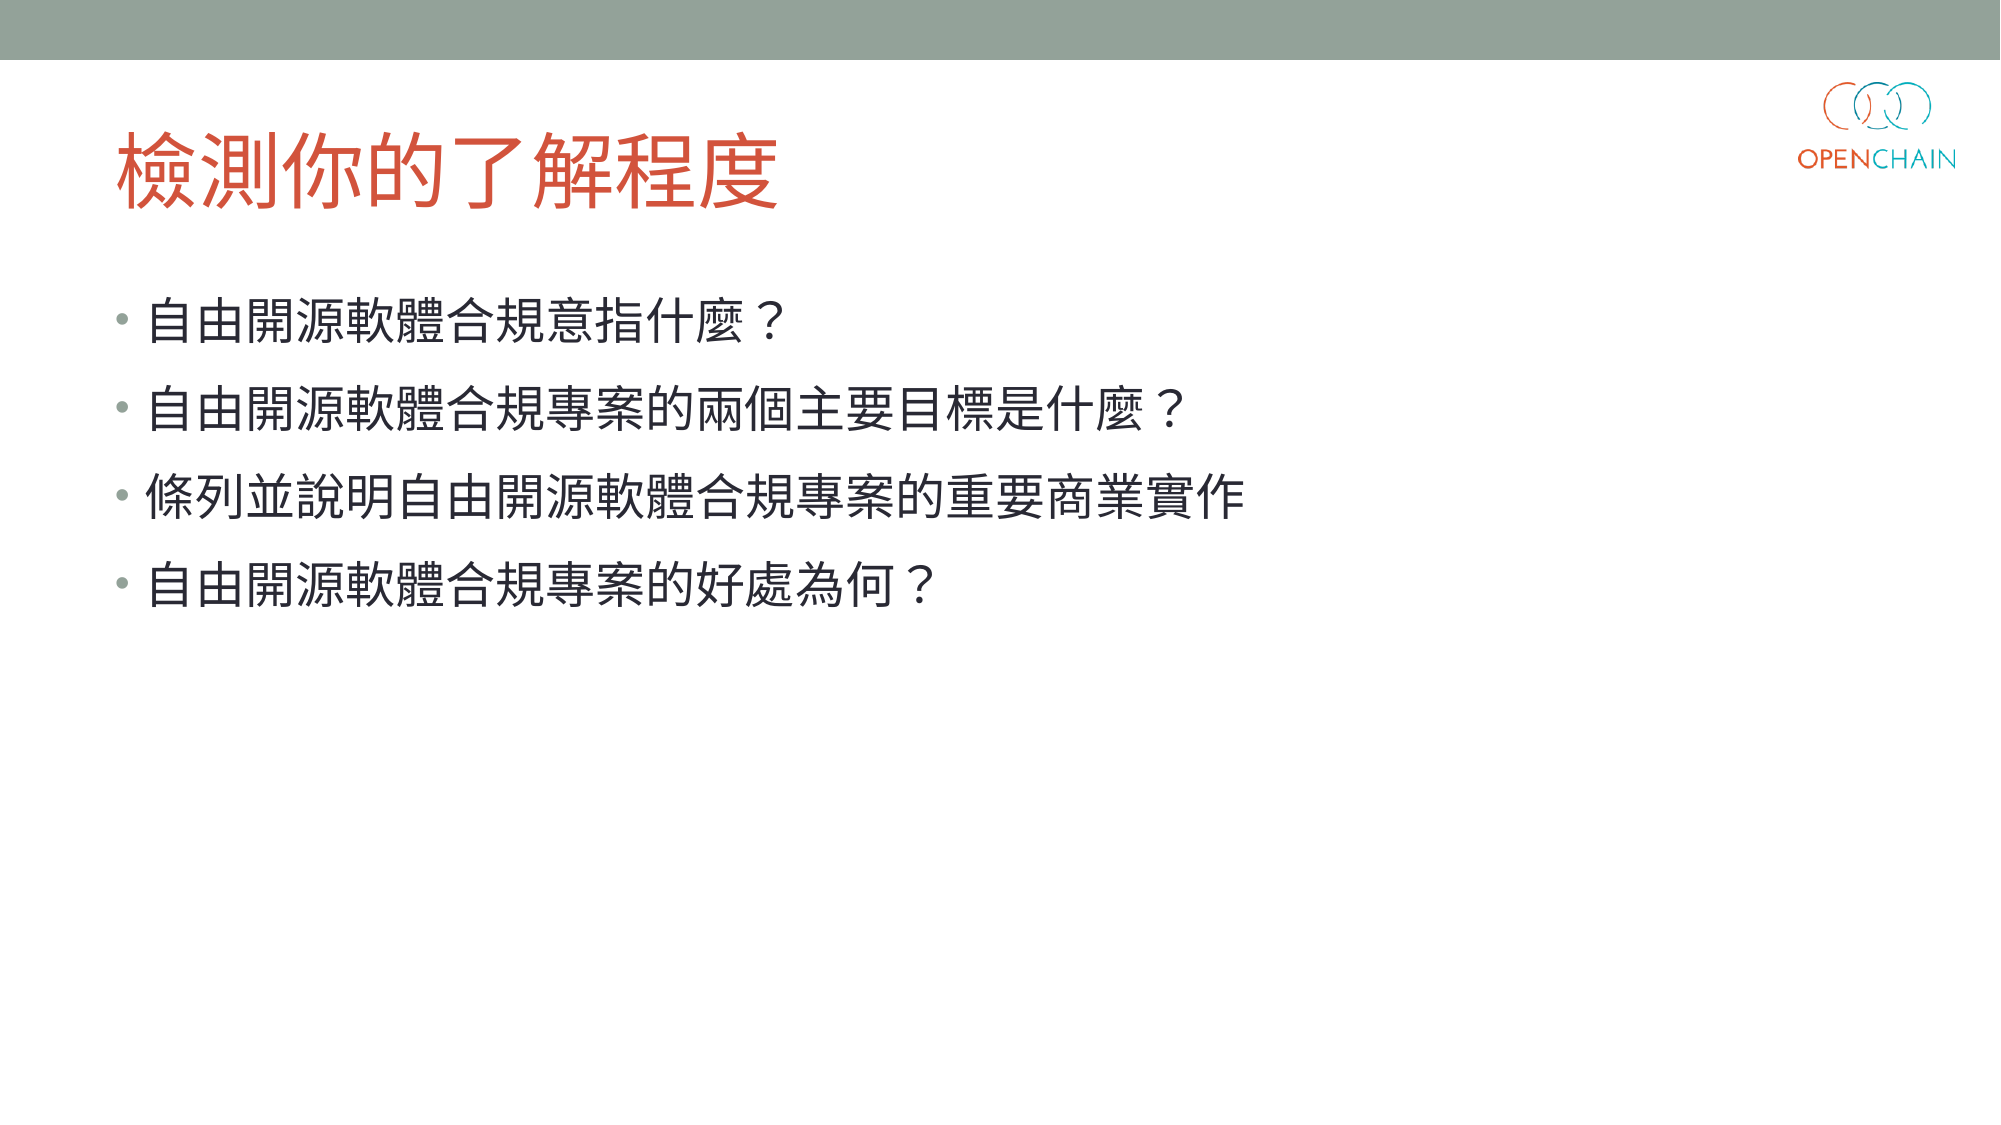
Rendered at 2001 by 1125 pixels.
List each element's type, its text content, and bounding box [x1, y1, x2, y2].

picture [1798, 82, 1955, 169]
list 自由開源軟體合規意指什麼？ 自由開源軟體合規專案的兩個主要目標是什麼？ 條列並說明自由開源軟體合規專案的重要商業實作 自由開源軟體合規專案的好處為何？ [99, 263, 1900, 1064]
title 檢測你的了解程度 [99, 87, 1900, 250]
